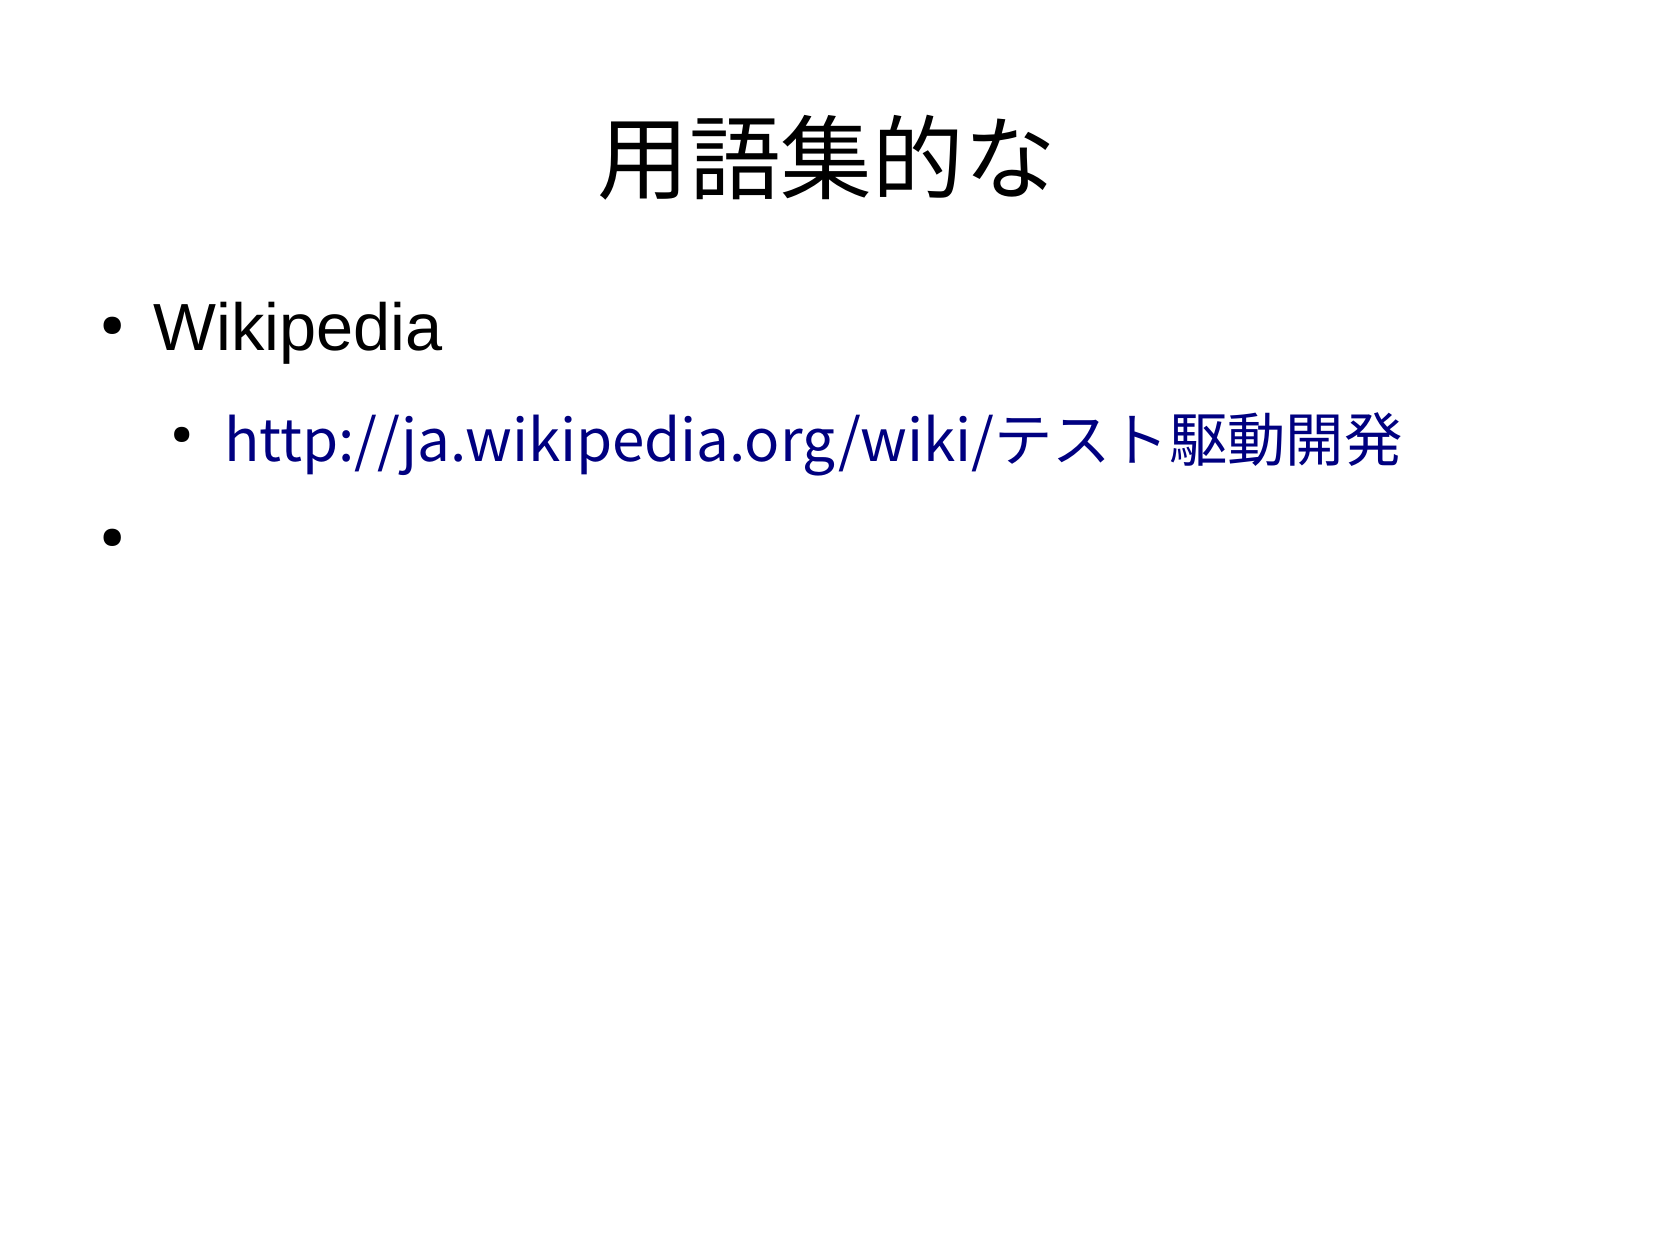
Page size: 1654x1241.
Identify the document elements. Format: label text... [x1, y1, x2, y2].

list Wikipedia http://ja.wikipedia.org/wiki/テスト駆動開発 [82, 290, 1571, 1109]
title 用語集的な [82, 49, 1571, 257]
